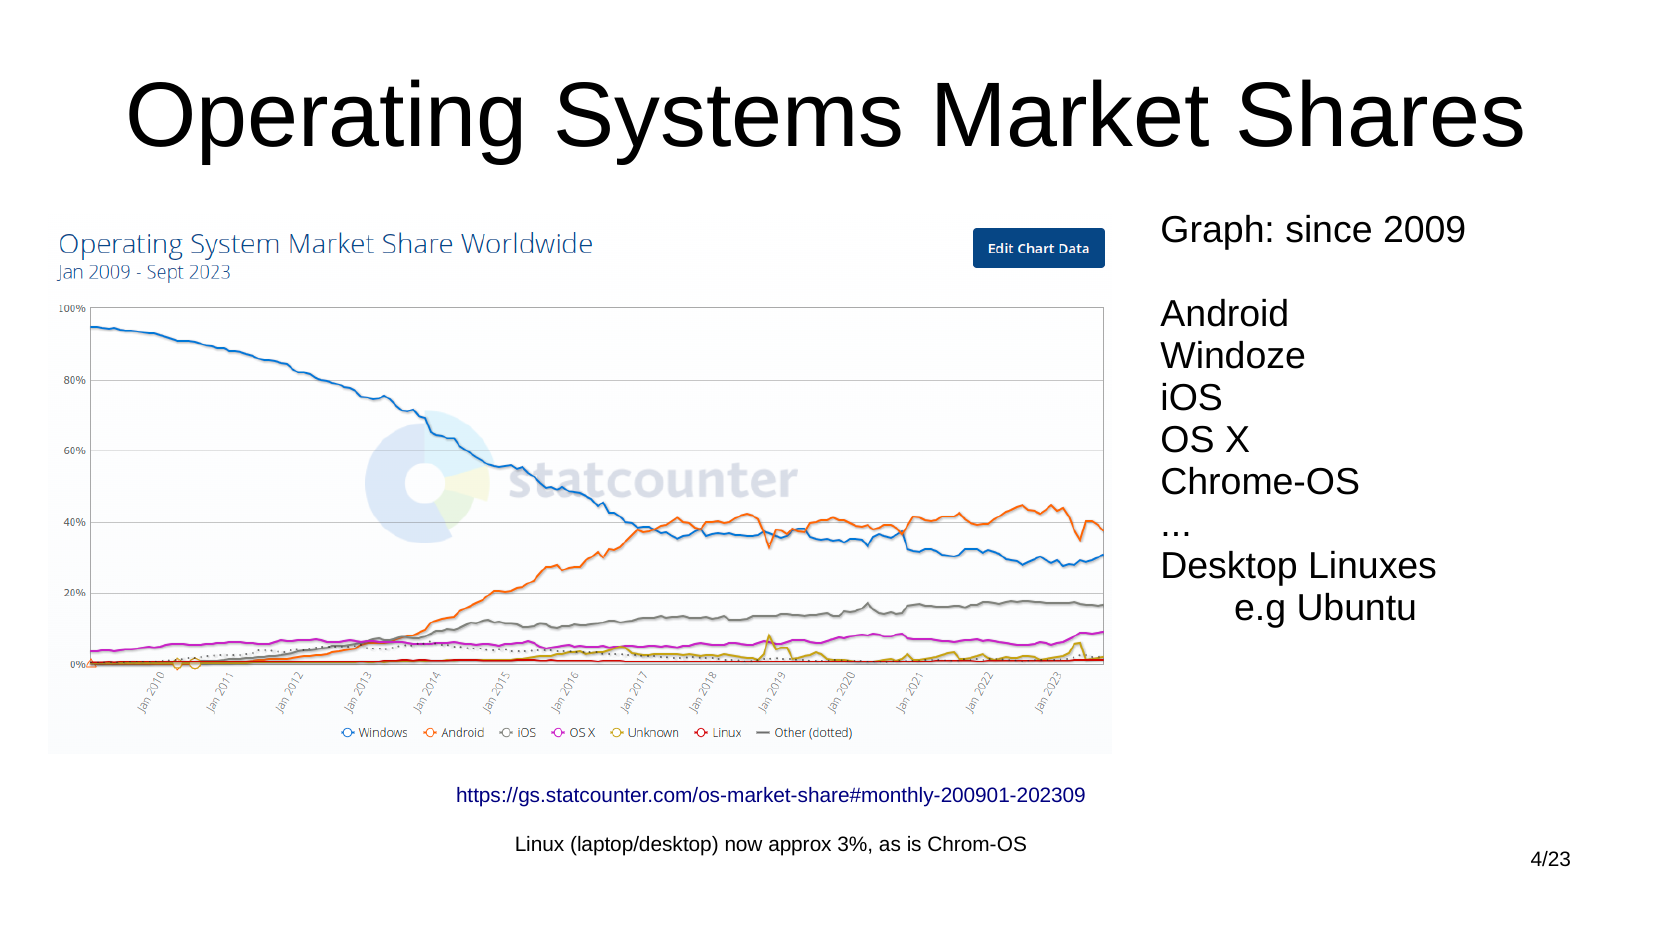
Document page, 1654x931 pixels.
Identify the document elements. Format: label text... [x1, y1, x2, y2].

text_box https://gs.statcounter.com/os-market-share#monthly-200901-202309 Linux (laptop/desktop) now approx 3%, as is Chrom-OS [437, 776, 1105, 863]
picture [48, 213, 1112, 754]
text_box Graph: since 2009 Android Windoze iOS OS X Chrome-OS ... Desktop Linuxes e.g Ubuntu [1145, 200, 1548, 636]
title Operating Systems Market Shares [82, 37, 1571, 193]
